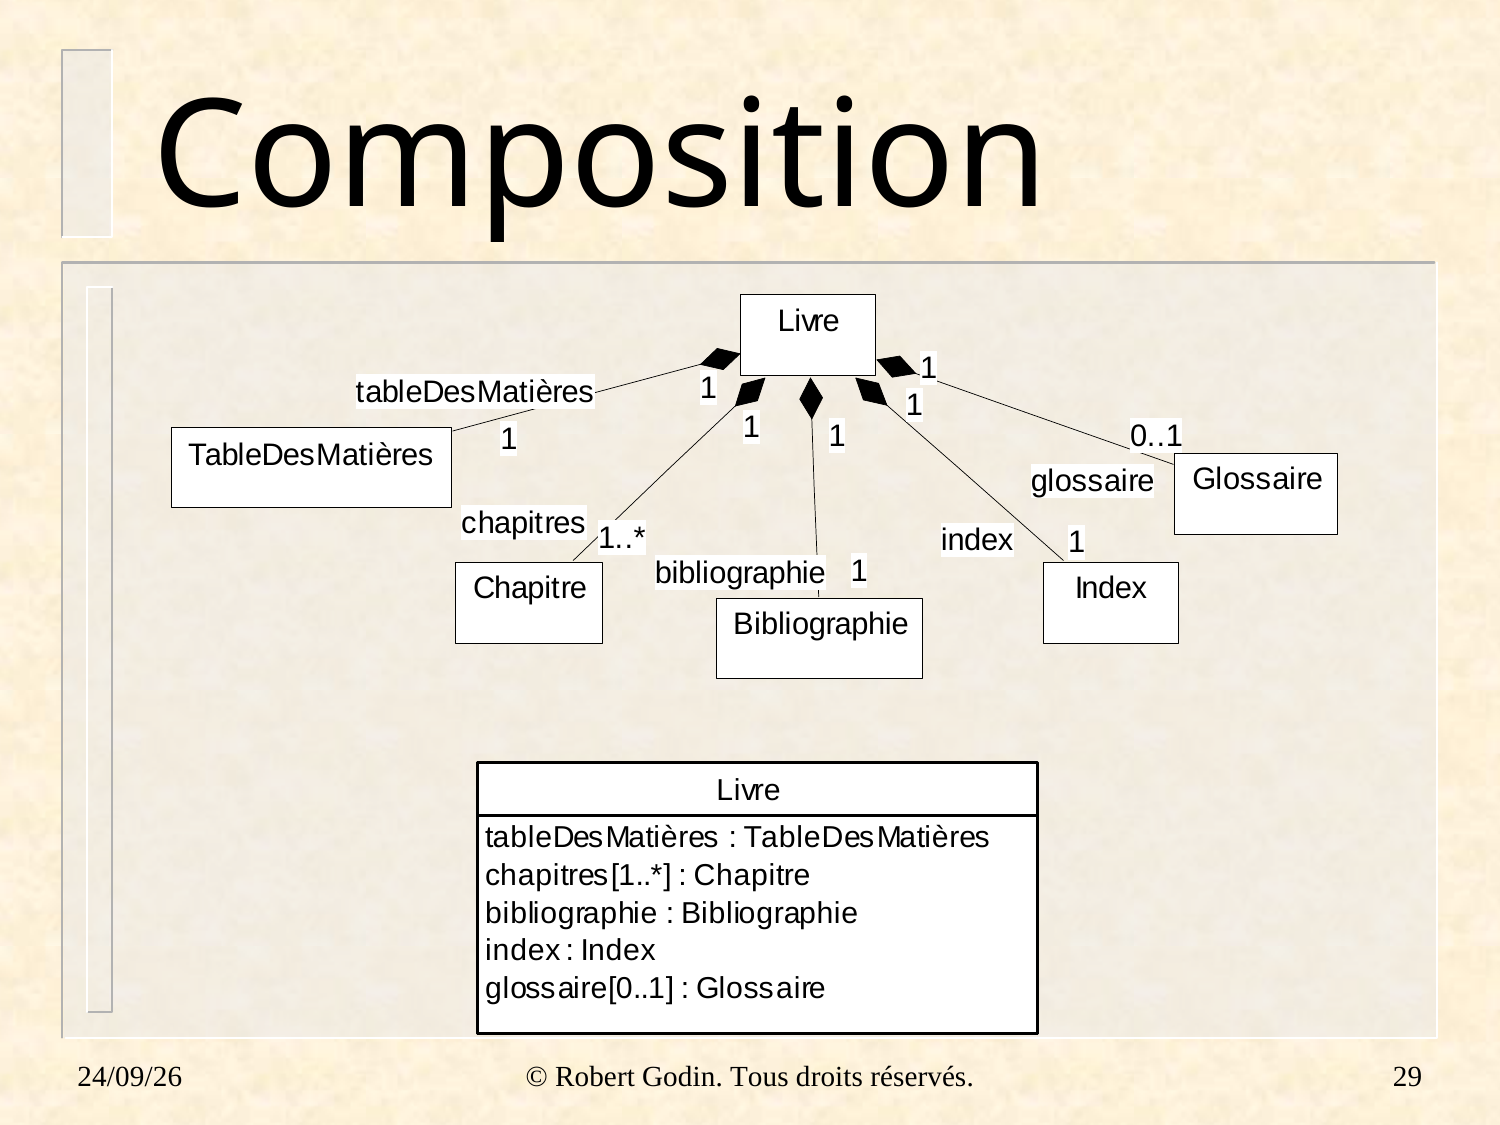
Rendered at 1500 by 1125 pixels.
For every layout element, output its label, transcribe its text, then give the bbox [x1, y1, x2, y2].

chart [112, 275, 1401, 712]
text_box <number> [1125, 1037, 1438, 1113]
chart [450, 750, 1063, 1044]
picture [0, 0, 1500, 1125]
text_box 31/05/21 [62, 1037, 376, 1113]
text_box © Robert Godin. Tous droits réservés. [512, 1044, 988, 1113]
title Composition [137, 56, 1413, 238]
